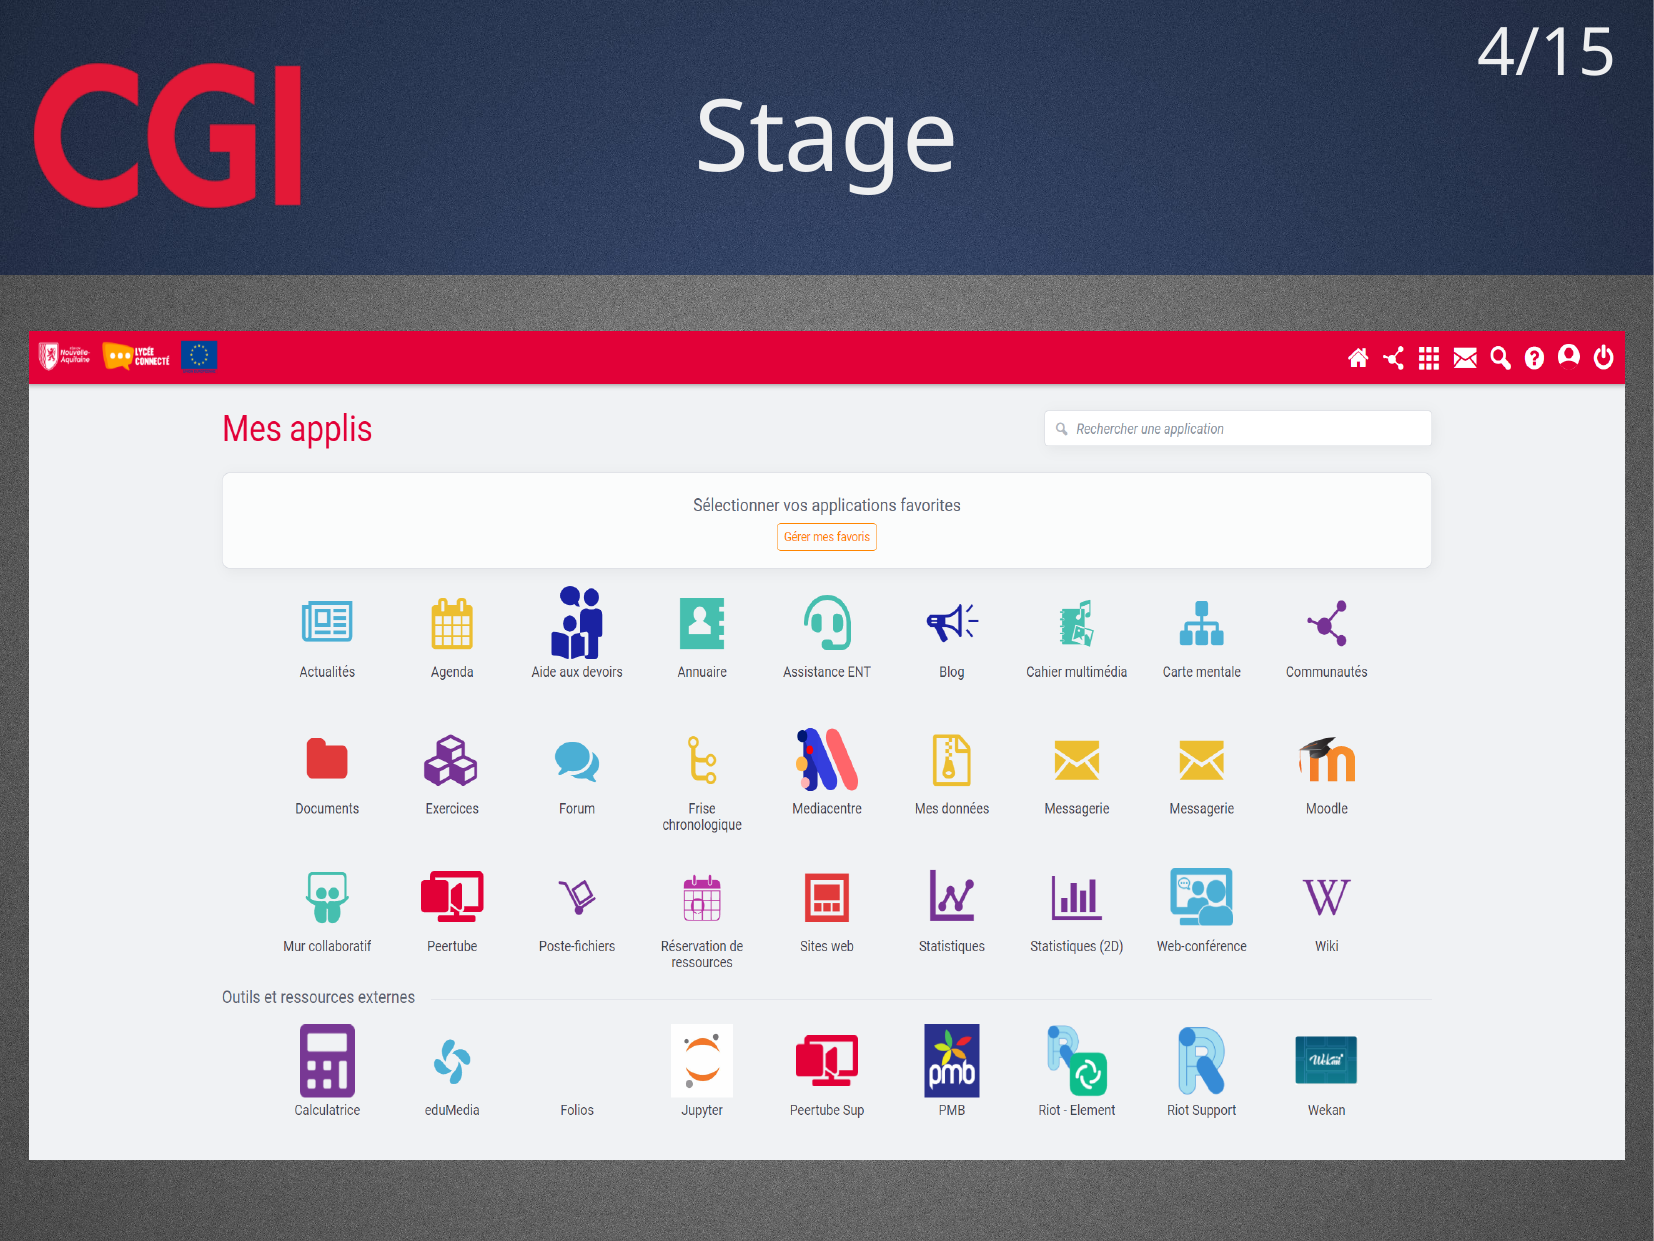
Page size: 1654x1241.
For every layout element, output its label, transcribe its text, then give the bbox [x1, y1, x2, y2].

list 4/15 [1371, 4, 1652, 83]
picture [0, 0, 1654, 1241]
title Stage [88, 29, 1565, 237]
